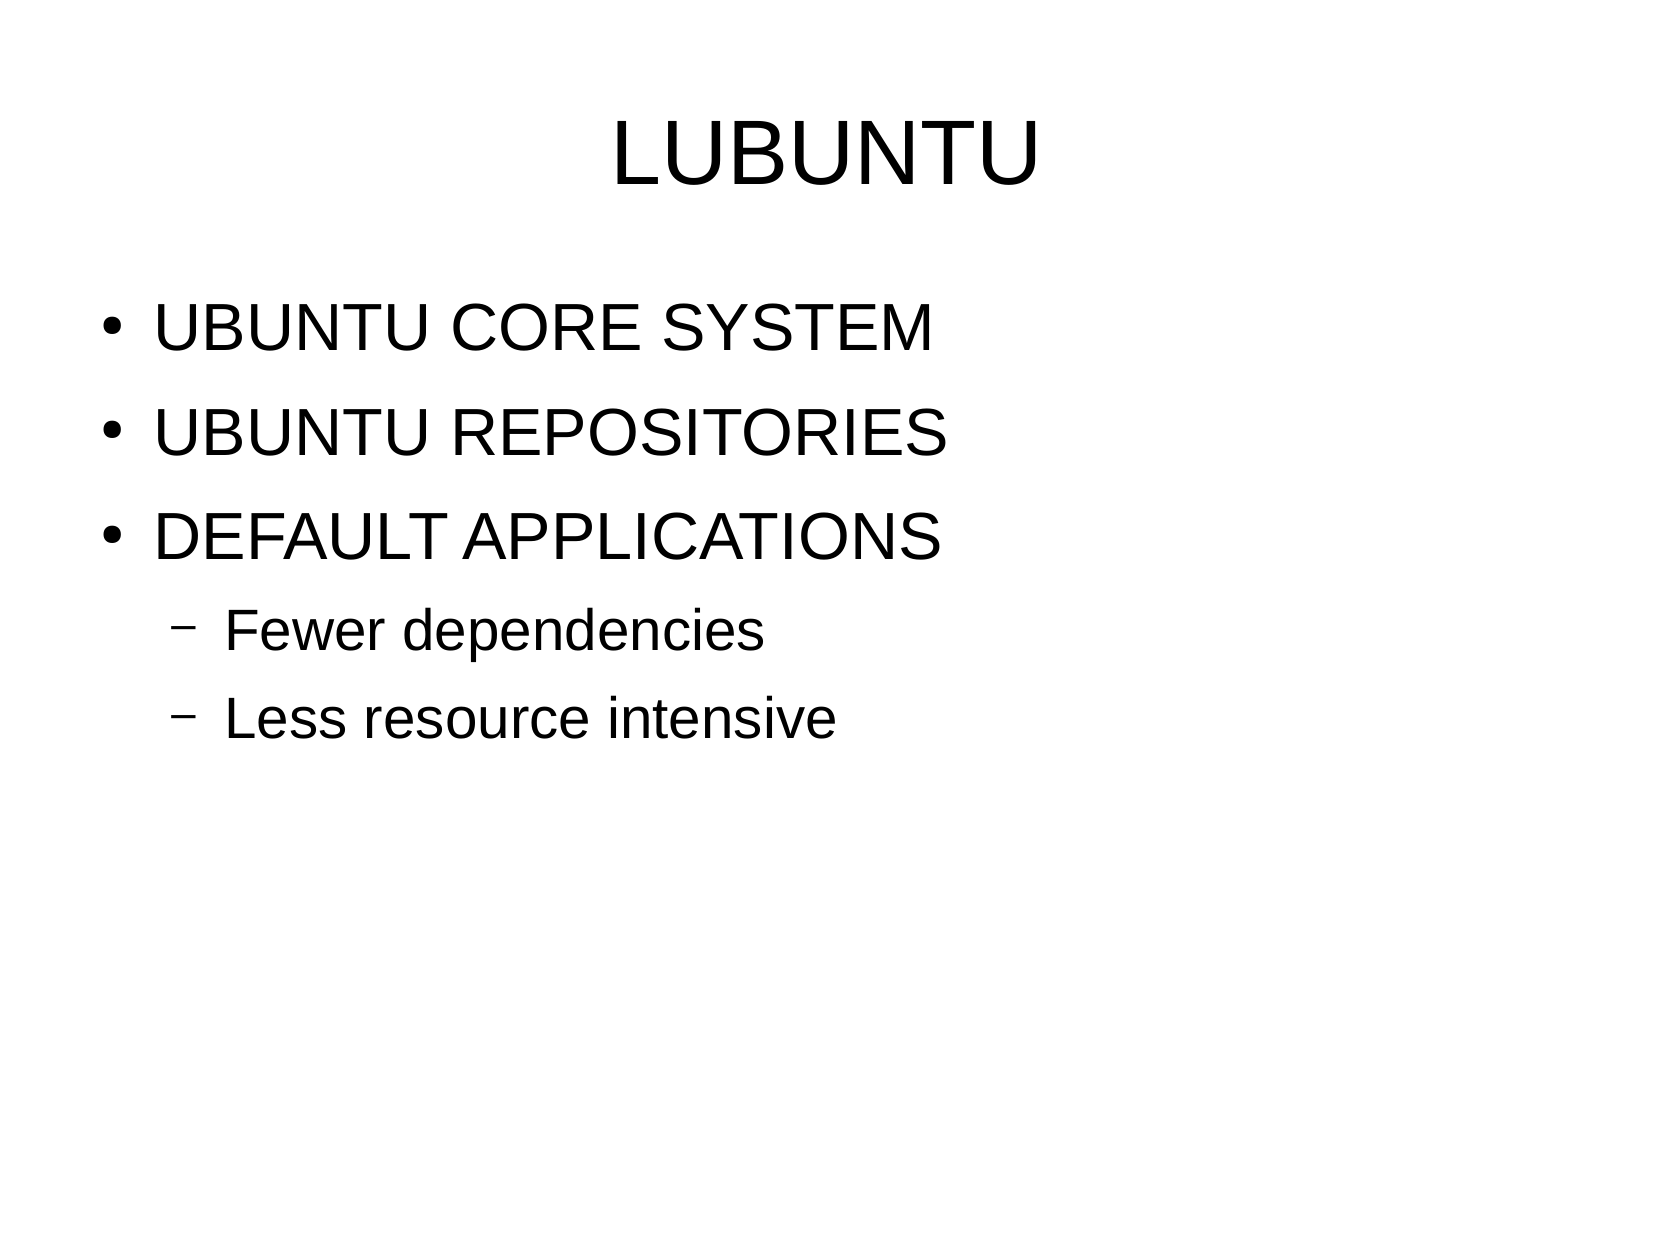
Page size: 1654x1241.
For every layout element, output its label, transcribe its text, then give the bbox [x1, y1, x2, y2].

list UBUNTU CORE SYSTEM UBUNTU REPOSITORIES DEFAULT APPLICATIONS Fewer dependencies Less resource intensive [82, 290, 1571, 1010]
title LUBUNTU [82, 49, 1571, 257]
